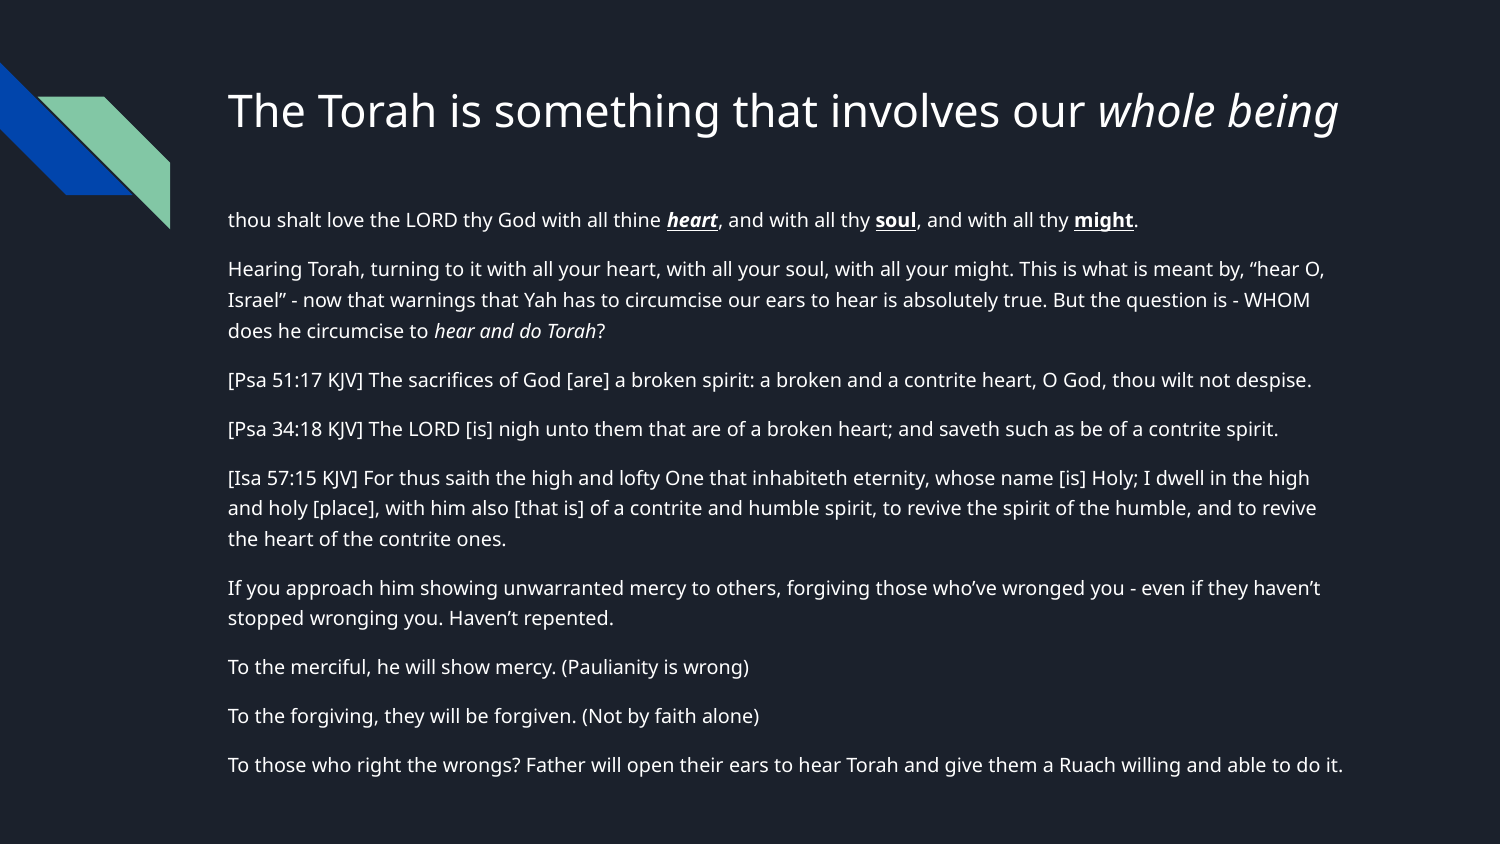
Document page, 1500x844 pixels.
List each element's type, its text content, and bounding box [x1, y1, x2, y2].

title The Torah is something that involves our whole being [212, 64, 1368, 187]
list thou shalt love the LORD thy God with all thine heart, and with all thy soul, and with all thy might. Hearing Torah, turning to it with all your heart, with all your soul, with all your might. This is what is meant by, “hear O, Israel” - now that warnings that Yah has to circumcise our ears to hear is absolutely true. But the question is - WHOM does he circumcise to hear and do Torah? [Psa 51:17 KJV] The sacrifices of God [are] a broken spirit: a broken and a contrite heart, O God, thou wilt not despise. [Psa 34:18 KJV] The LORD [is] nigh unto them that are of a broken heart; and saveth such as be of a contrite spirit. [Isa 57:15 KJV] For thus saith the high and lofty One that inhabiteth eternity, whose name [is] Holy; I dwell in the high and holy [place], with him also [that is] of a contrite and humble spirit, to revive the spirit of the humble, and to revive the heart of the contrite ones. If you approach him showing unwarranted mercy to others, forgiving those who’ve wronged you - even if they haven’t stopped wronging you. Haven’t repented. To the merciful, he will show mercy. (Paulianity is wrong) To the forgiving, they will be forgiven. (Not by faith alone) To those who right the wrongs? Father will open their ears to hear Torah and give them a Ruach willing and able to do it. [212, 187, 1368, 827]
